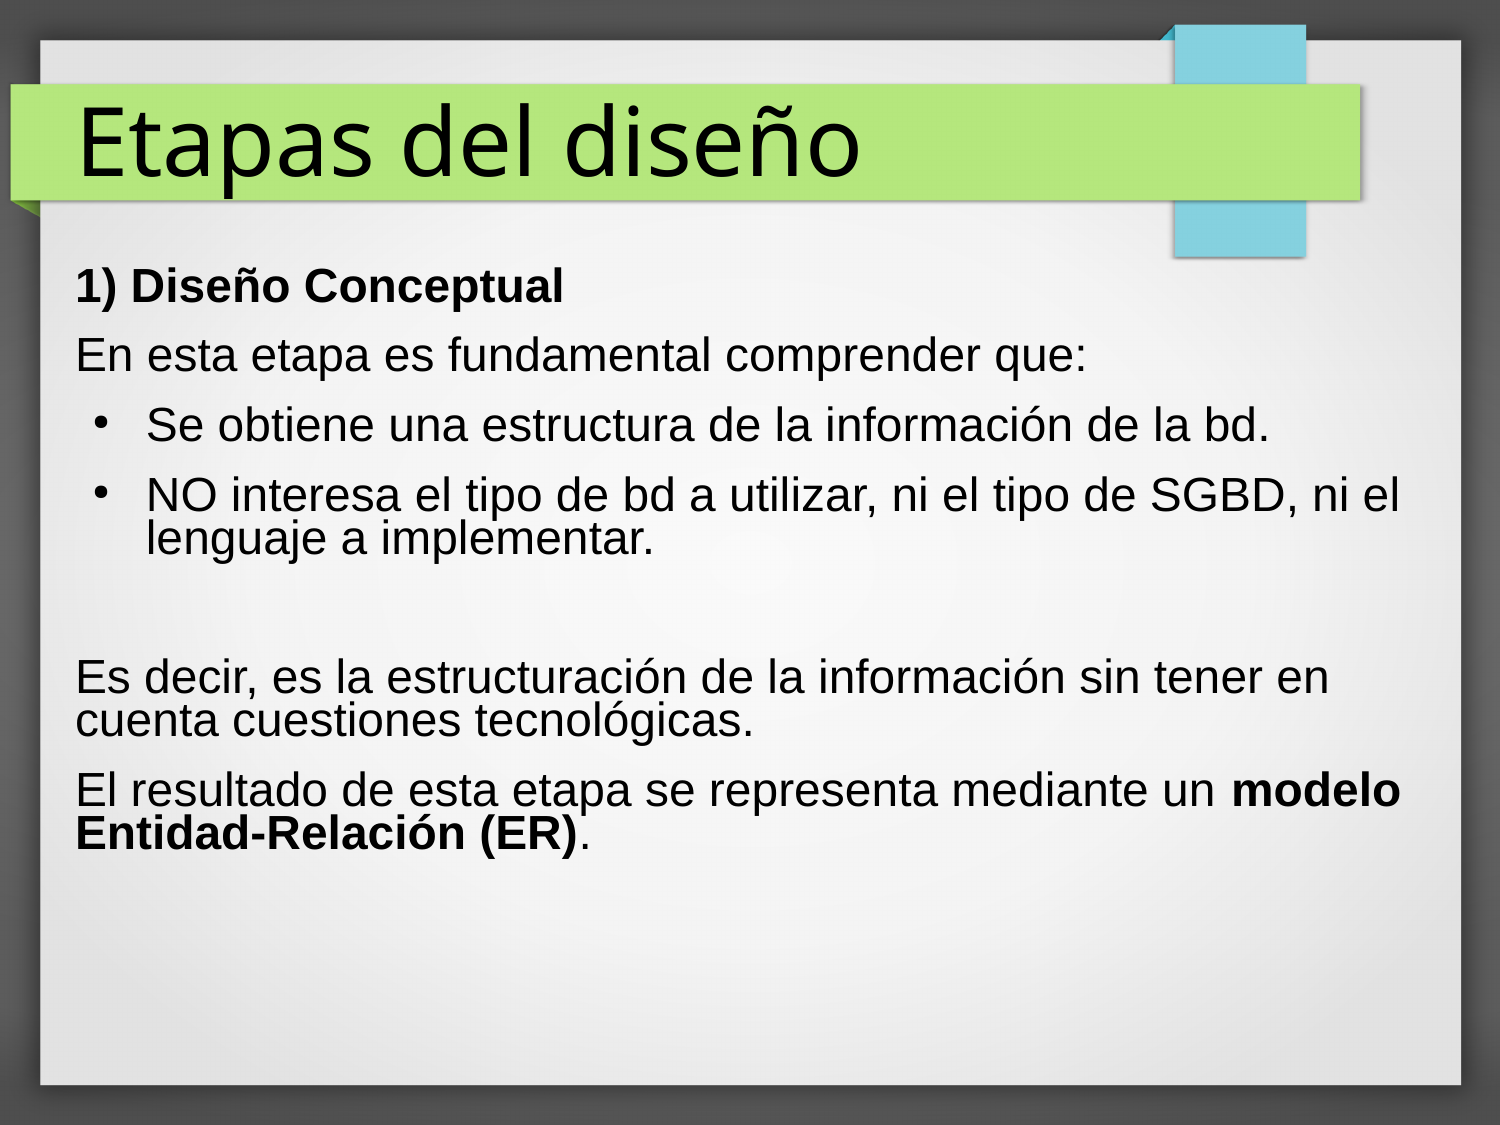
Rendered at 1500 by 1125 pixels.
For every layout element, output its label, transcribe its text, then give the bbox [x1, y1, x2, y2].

picture [0, 0, 1500, 1125]
list 1) Diseño Conceptual En esta etapa es fundamental comprender que: Se obtiene una estructura de la información de la bd. NO interesa el tipo de bd a utilizar, ni el tipo de SGBD, ni el lenguaje a implementar. Es decir, es la estructuración de la información sin tener en cuenta cuestiones tecnológicas. El resultado de esta etapa se representa mediante un modelo Entidad-Relación (ER). [75, 267, 1426, 921]
title Etapas del diseño [75, 83, 1147, 196]
